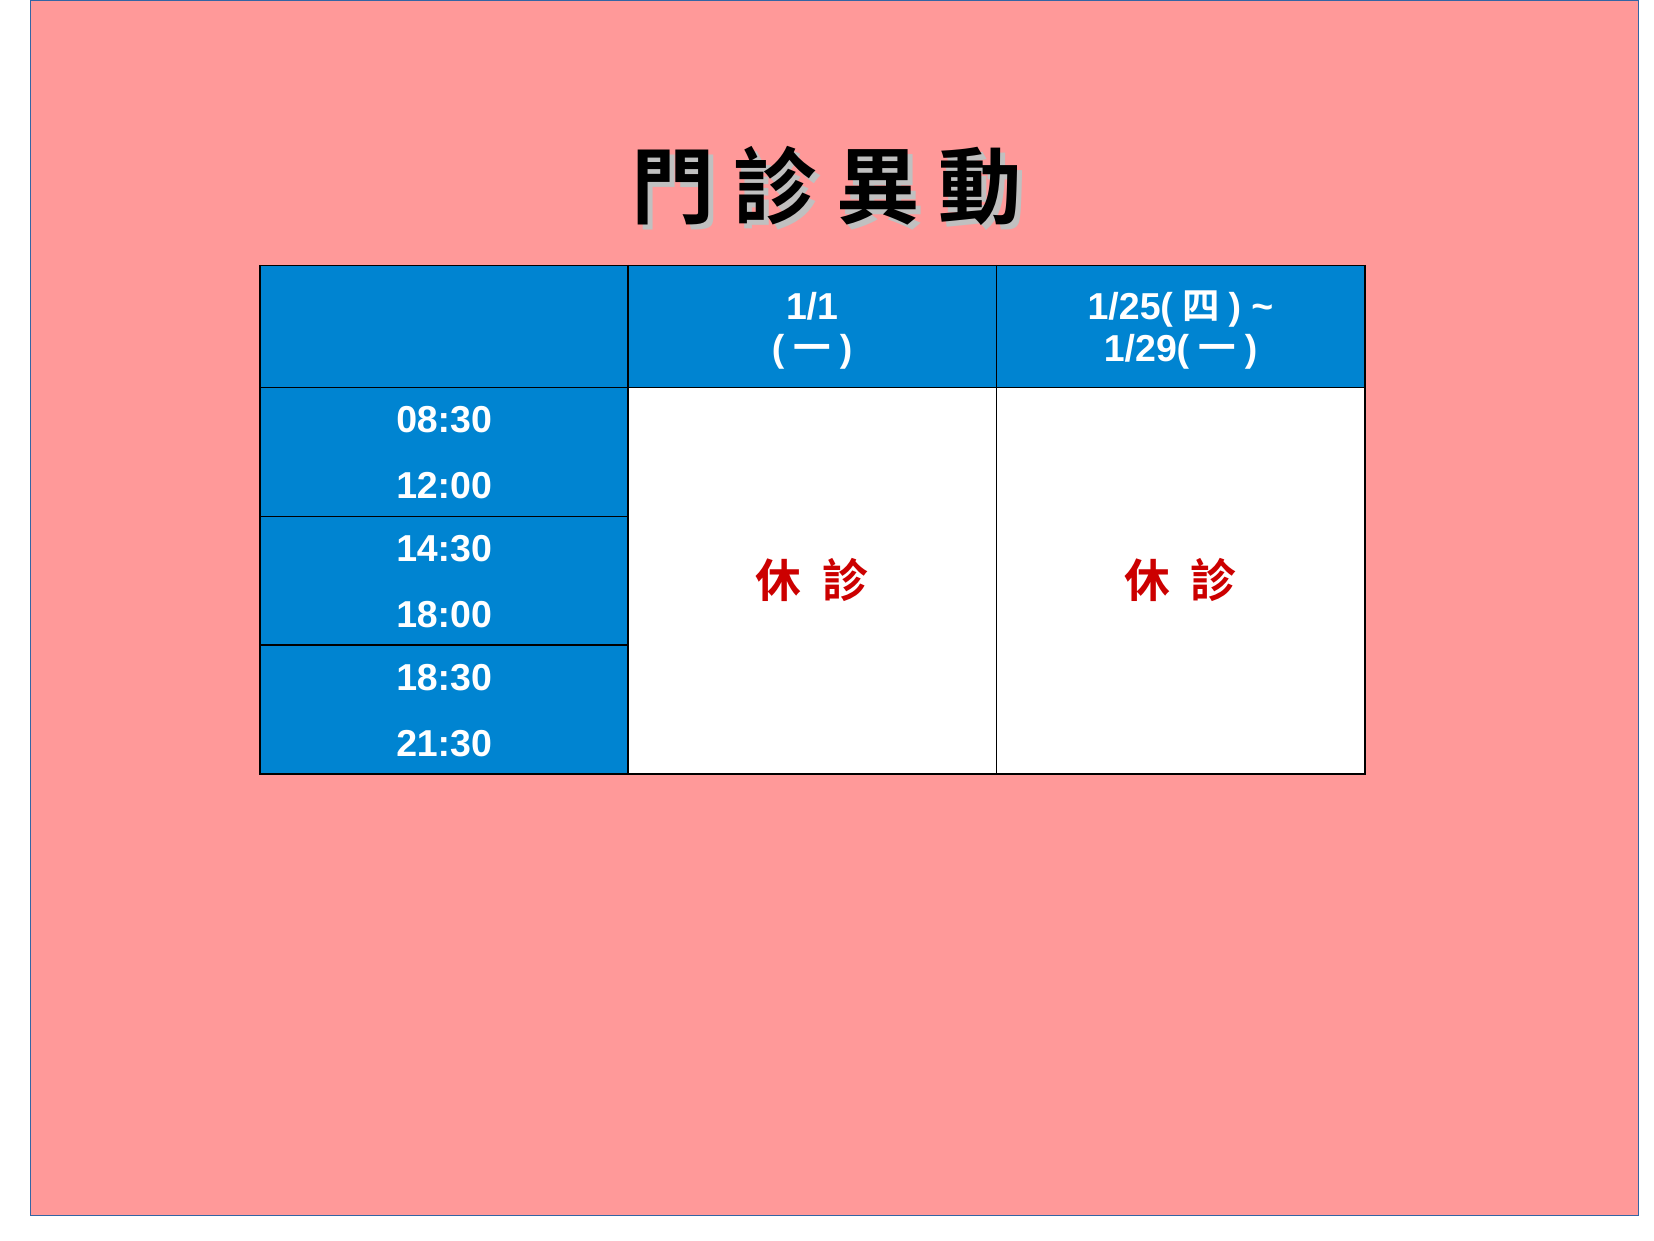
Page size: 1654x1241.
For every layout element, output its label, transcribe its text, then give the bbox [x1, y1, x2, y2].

table_cell 休 診 [997, 388, 1364, 773]
table_header 1/1 (一) [629, 266, 996, 387]
table_header [261, 266, 627, 387]
table_cell 14:30 18:00 [261, 517, 627, 644]
text_box [30, 0, 1639, 1216]
table_cell 08:30 12:00 [261, 388, 627, 516]
table_header 1/25(四) ~ 1/29(一) [997, 266, 1364, 387]
table_cell 休 診 [629, 388, 996, 773]
title 門 診 異 動 [259, 112, 1394, 261]
table_cell 18:30 21:30 [261, 646, 627, 773]
